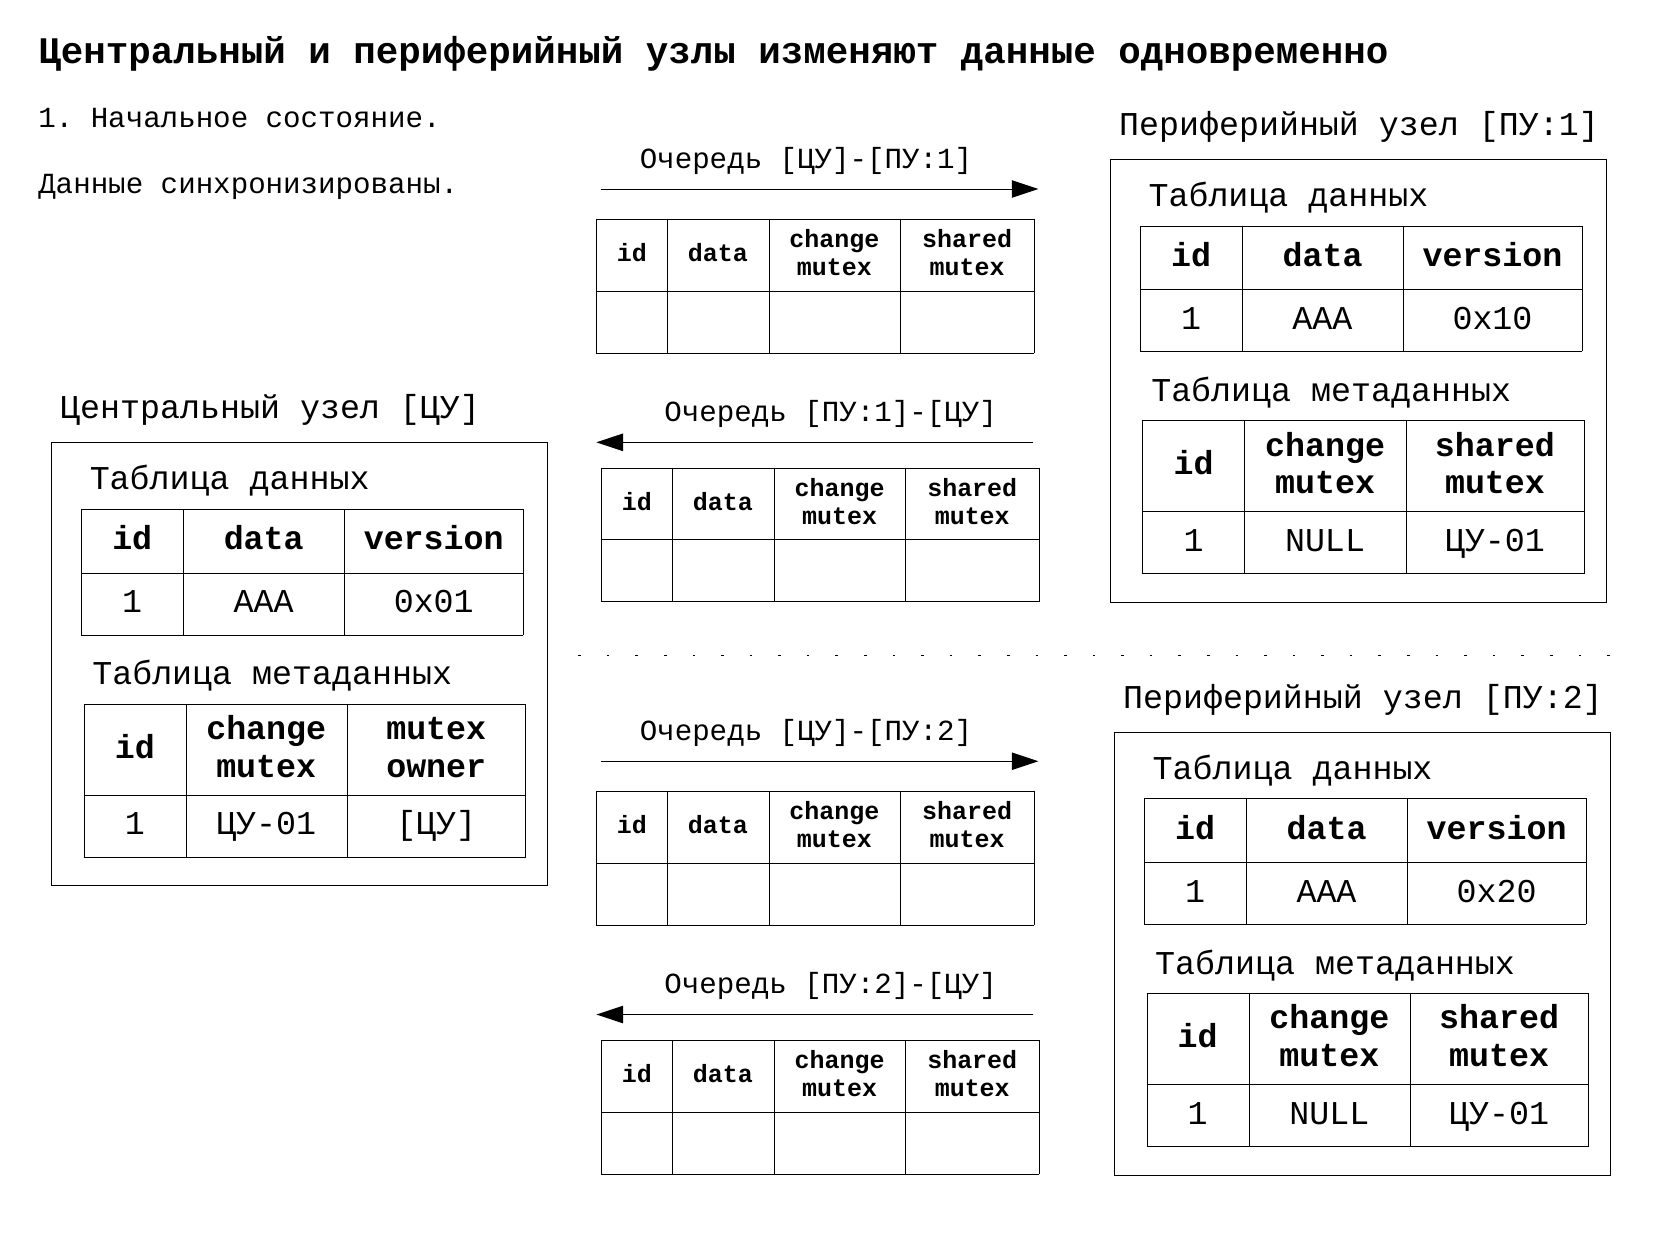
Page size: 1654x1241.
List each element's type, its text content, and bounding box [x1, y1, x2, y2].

table_cell [901, 292, 1034, 353]
text_box Очередь [ЦУ]-[ПУ:1] [624, 136, 992, 189]
table_header id [597, 792, 667, 863]
table_cell [906, 1113, 1039, 1174]
table_header data [673, 1041, 774, 1112]
table_header id [1143, 421, 1244, 511]
table_header id [602, 1041, 672, 1112]
table_header shared mutex [901, 220, 1034, 291]
table_cell ЦУ-01 [187, 796, 347, 857]
table_header shared mutex [1407, 421, 1584, 511]
table_header version [1408, 799, 1586, 862]
table_cell 1 [1143, 512, 1244, 573]
text_box Очередь [ЦУ]-[ПУ:2] [624, 708, 992, 762]
text_box Таблица метаданных [1140, 938, 1531, 992]
table_cell NULL [1250, 1085, 1410, 1146]
table_cell [668, 292, 769, 353]
table_header change mutex [770, 220, 900, 291]
table_cell [597, 292, 667, 353]
text_box Центральный узел [ЦУ] [45, 383, 556, 437]
table_header id [82, 510, 183, 573]
table_header version [1404, 227, 1582, 289]
table_cell [770, 864, 900, 925]
table_cell [602, 1113, 672, 1174]
text_box Периферийный узел [ПУ:2] [1108, 673, 1619, 726]
table_cell 1 [1145, 863, 1246, 924]
table_header id [1145, 799, 1246, 862]
table_header id [1148, 994, 1249, 1084]
table_cell ЦУ-01 [1407, 512, 1584, 573]
text_box Центральный и периферийный узлы изменяют данные одновременно [23, 25, 1404, 83]
table_header version [345, 510, 523, 573]
table_header shared mutex [906, 1041, 1039, 1112]
table_cell ЦУ-01 [1411, 1085, 1588, 1146]
table_header data [1247, 799, 1407, 862]
table_cell AAA [184, 574, 344, 635]
table_header data [668, 220, 769, 291]
table_header id [602, 469, 672, 539]
table_cell [673, 1113, 774, 1174]
text_box [1114, 732, 1611, 1176]
table_cell 1 [85, 796, 186, 857]
table_cell 1 [1148, 1085, 1249, 1146]
table_header change mutex [775, 469, 905, 539]
table_cell 1 [82, 574, 183, 635]
table_header mutex owner [348, 705, 525, 795]
table_header shared mutex [906, 469, 1039, 539]
table_header shared mutex [901, 792, 1034, 863]
table_cell [775, 540, 905, 601]
table_cell 1 [1141, 290, 1242, 351]
table_cell AAA [1247, 863, 1407, 924]
text_box [51, 442, 548, 886]
table_header shared mutex [1411, 994, 1588, 1084]
text_box [1110, 159, 1607, 603]
text_box 1. Начальное состояние. Данные синхронизированы. [23, 96, 474, 244]
table_header change mutex [1245, 421, 1406, 511]
table_header change mutex [187, 705, 347, 795]
text_box Периферийный узел [ПУ:1] [1104, 100, 1614, 153]
table_cell 0x01 [345, 574, 523, 635]
table_cell [ЦУ] [348, 796, 525, 857]
table_header data [668, 792, 769, 863]
table_cell [901, 864, 1034, 925]
text_box Таблица метаданных [77, 649, 468, 703]
table_header change mutex [770, 792, 900, 863]
table_header id [1141, 227, 1242, 289]
table_cell [602, 540, 672, 601]
table_cell [597, 864, 667, 925]
table_cell [775, 1113, 905, 1174]
text_box Таблица данных [75, 454, 385, 508]
table_header data [184, 510, 344, 573]
text_box Таблица данных [1133, 171, 1444, 224]
table_cell [906, 540, 1039, 601]
table_header data [1243, 227, 1403, 289]
table_cell [770, 292, 900, 353]
table_cell 0x20 [1408, 863, 1586, 924]
table_header change mutex [1250, 994, 1410, 1084]
text_box Очередь [ПУ:2]-[ЦУ] [649, 962, 1016, 1014]
table_cell [673, 540, 774, 601]
table_cell 0x10 [1404, 290, 1582, 351]
text_box Таблица метаданных [1136, 366, 1527, 419]
table_header change mutex [775, 1041, 905, 1112]
table_header data [673, 469, 774, 539]
table_header id [85, 705, 186, 795]
text_box Очередь [ПУ:1]-[ЦУ] [649, 389, 1016, 442]
table_cell [668, 864, 769, 925]
table_header id [597, 220, 667, 291]
table_cell NULL [1245, 512, 1406, 573]
table_cell AAA [1243, 290, 1403, 351]
text_box Таблица данных [1137, 744, 1448, 797]
